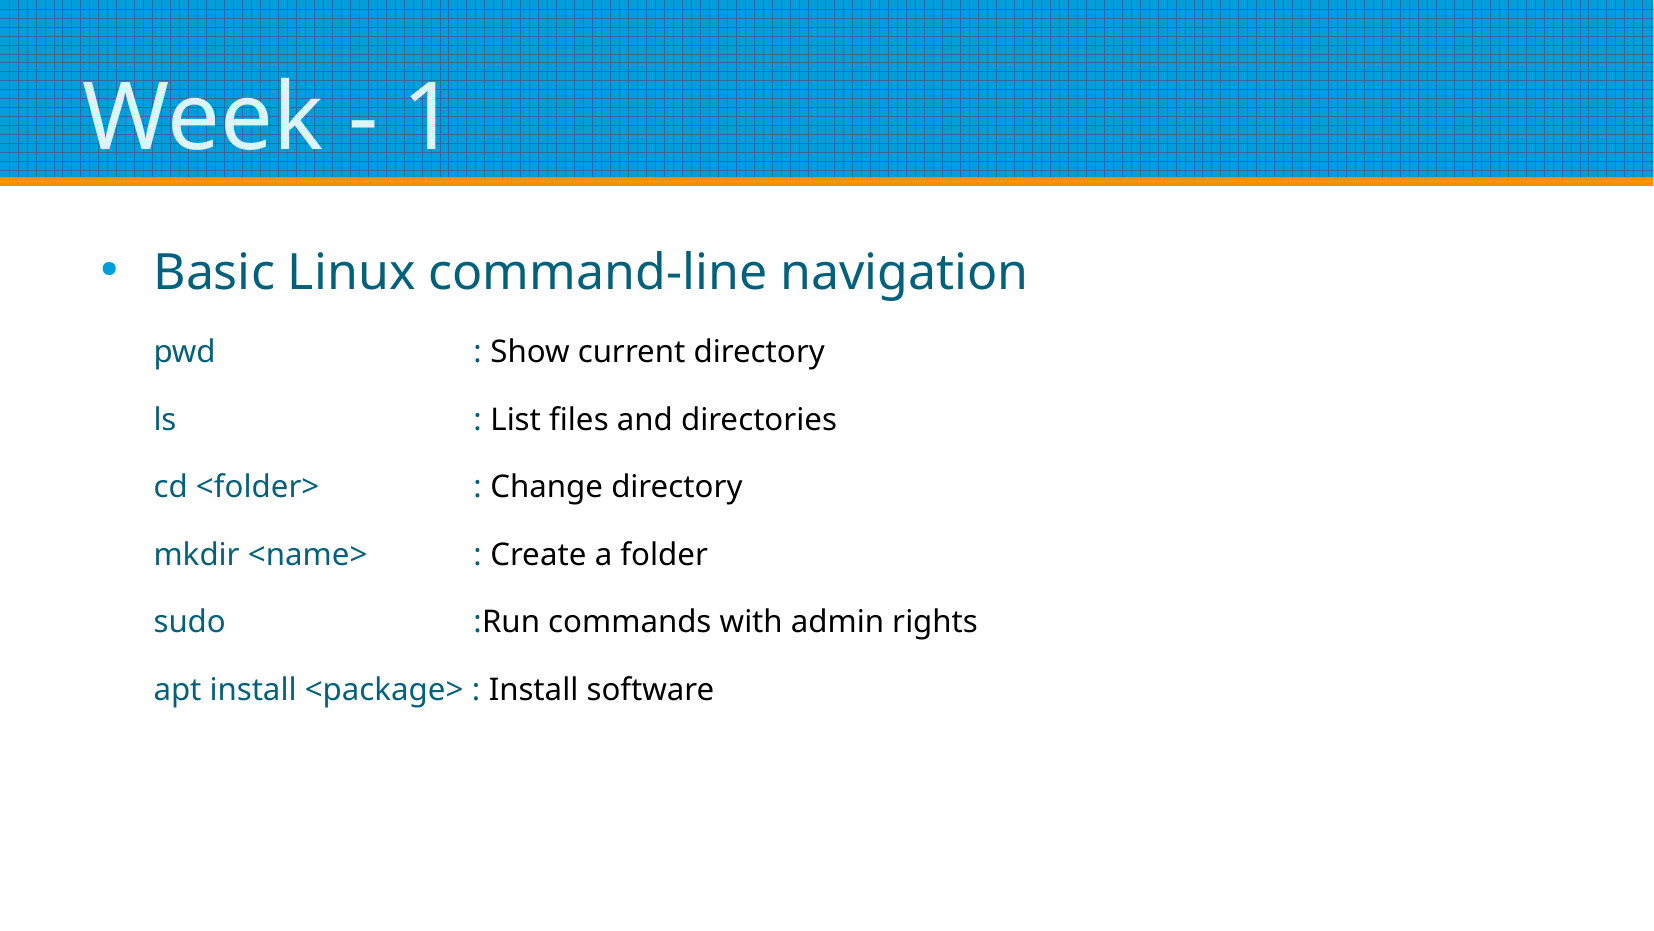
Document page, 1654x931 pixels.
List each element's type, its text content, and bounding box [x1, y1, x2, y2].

list Basic Linux command-line navigation pwd : Show current directory ls : List files and directories cd <folder> : Change directory mkdir <name> : Create a folder sudo :Run commands with admin rights apt install <package> : Install software [82, 236, 1571, 813]
title Week - 1 [82, 14, 1571, 178]
